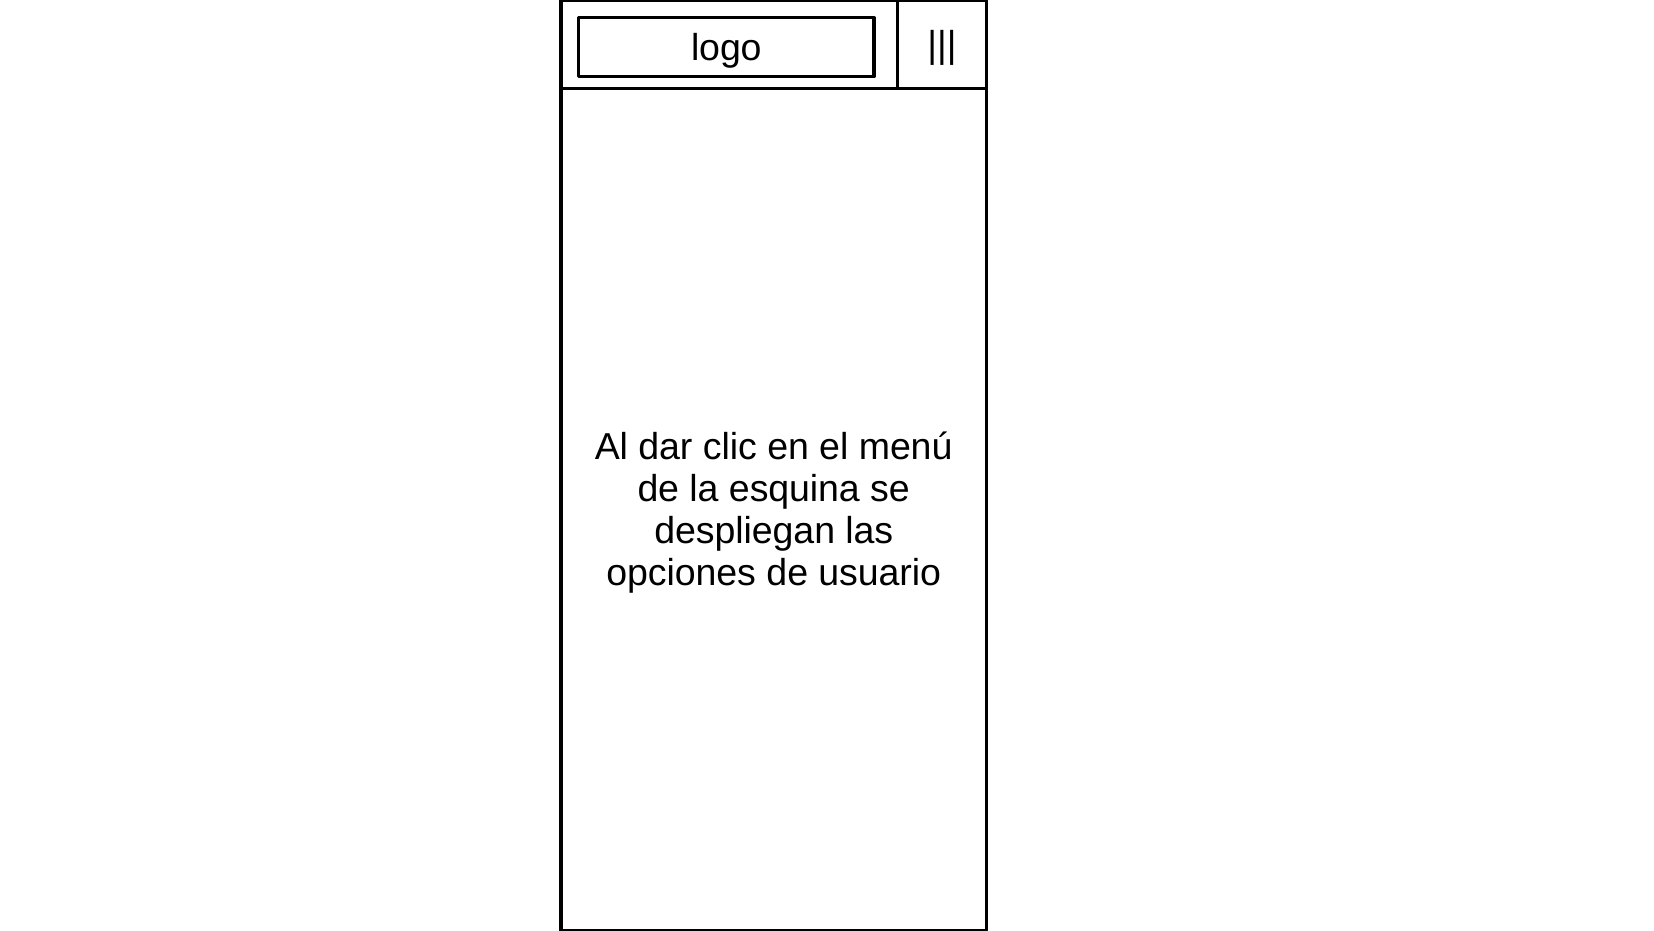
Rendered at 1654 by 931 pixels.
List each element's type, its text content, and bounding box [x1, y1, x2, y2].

text_box logo [578, 17, 875, 77]
text_box [561, 0, 897, 88]
text_box Al dar clic en el menú de la esquina se despliegan las opciones de usuario [561, 88, 987, 931]
text_box ||| [897, 0, 987, 88]
